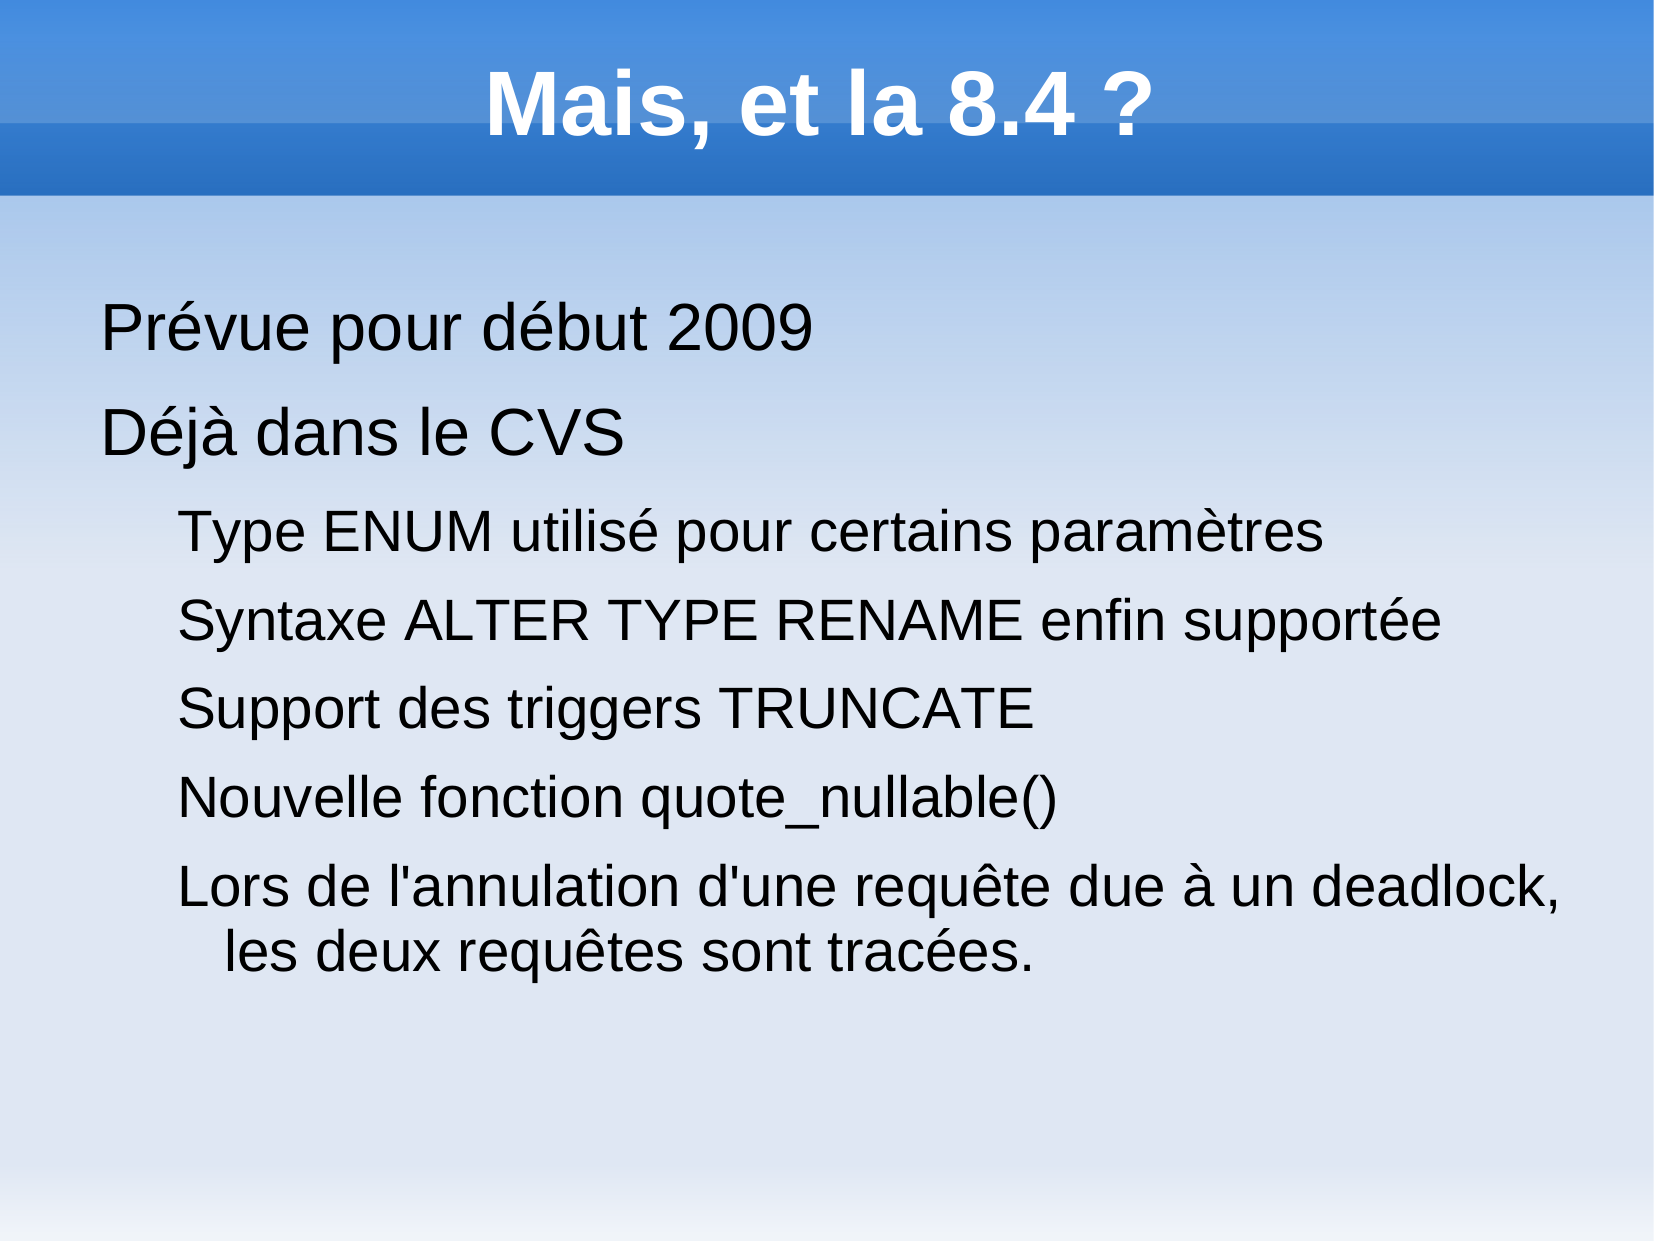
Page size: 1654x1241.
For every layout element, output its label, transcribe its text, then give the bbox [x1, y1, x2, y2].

picture [0, 0, 1654, 1241]
list Prévue pour début 2009 Déjà dans le CVS Type ENUM utilisé pour certains paramètres Syntaxe ALTER TYPE RENAME enfin supportée Support des triggers TRUNCATE Nouvelle fonction quote_nullable() Lors de l'annulation d'une requête due à un deadlock, les deux requêtes sont tracées. [82, 290, 1571, 1094]
title Mais, et la 8.4 ? [76, 7, 1565, 200]
